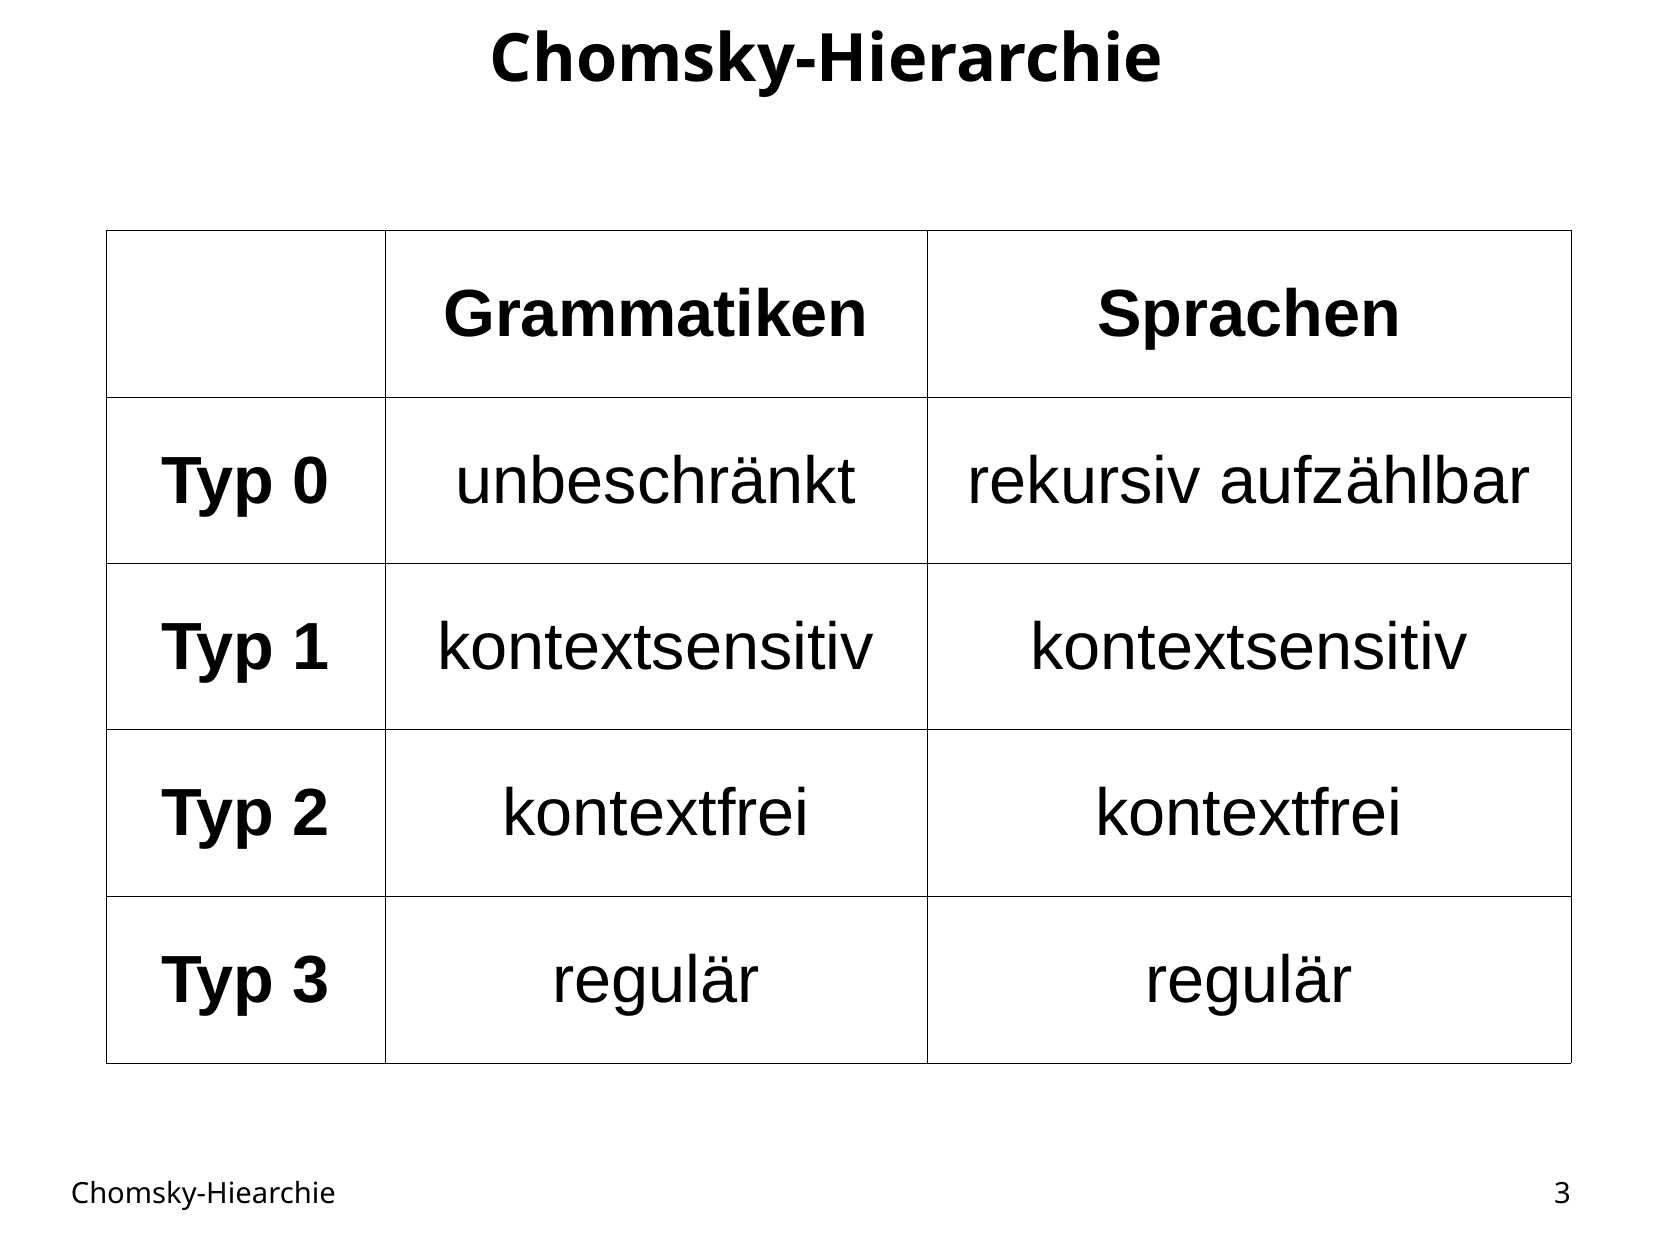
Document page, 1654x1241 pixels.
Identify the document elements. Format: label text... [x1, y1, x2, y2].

table_cell kontextsensitiv [928, 564, 1571, 729]
table_header Sprachen [928, 231, 1571, 397]
table_cell Typ 1 [107, 564, 385, 729]
table_cell Typ 0 [107, 398, 385, 563]
table_header Grammatiken [386, 231, 927, 397]
table_header [107, 231, 385, 397]
table_cell regulär [928, 897, 1571, 1063]
table_cell Typ 3 [107, 897, 385, 1063]
table_cell unbeschränkt [386, 398, 927, 563]
table_cell regulär [386, 897, 927, 1063]
table_cell rekursiv aufzählbar [928, 398, 1571, 563]
list [82, 177, 1571, 1123]
table_cell kontextfrei [386, 730, 927, 896]
table_cell kontextfrei [928, 730, 1571, 896]
table_cell Typ 2 [107, 730, 385, 896]
table_cell kontextsensitiv [386, 564, 927, 729]
title Chomsky-Hierarchie [0, 5, 1654, 107]
